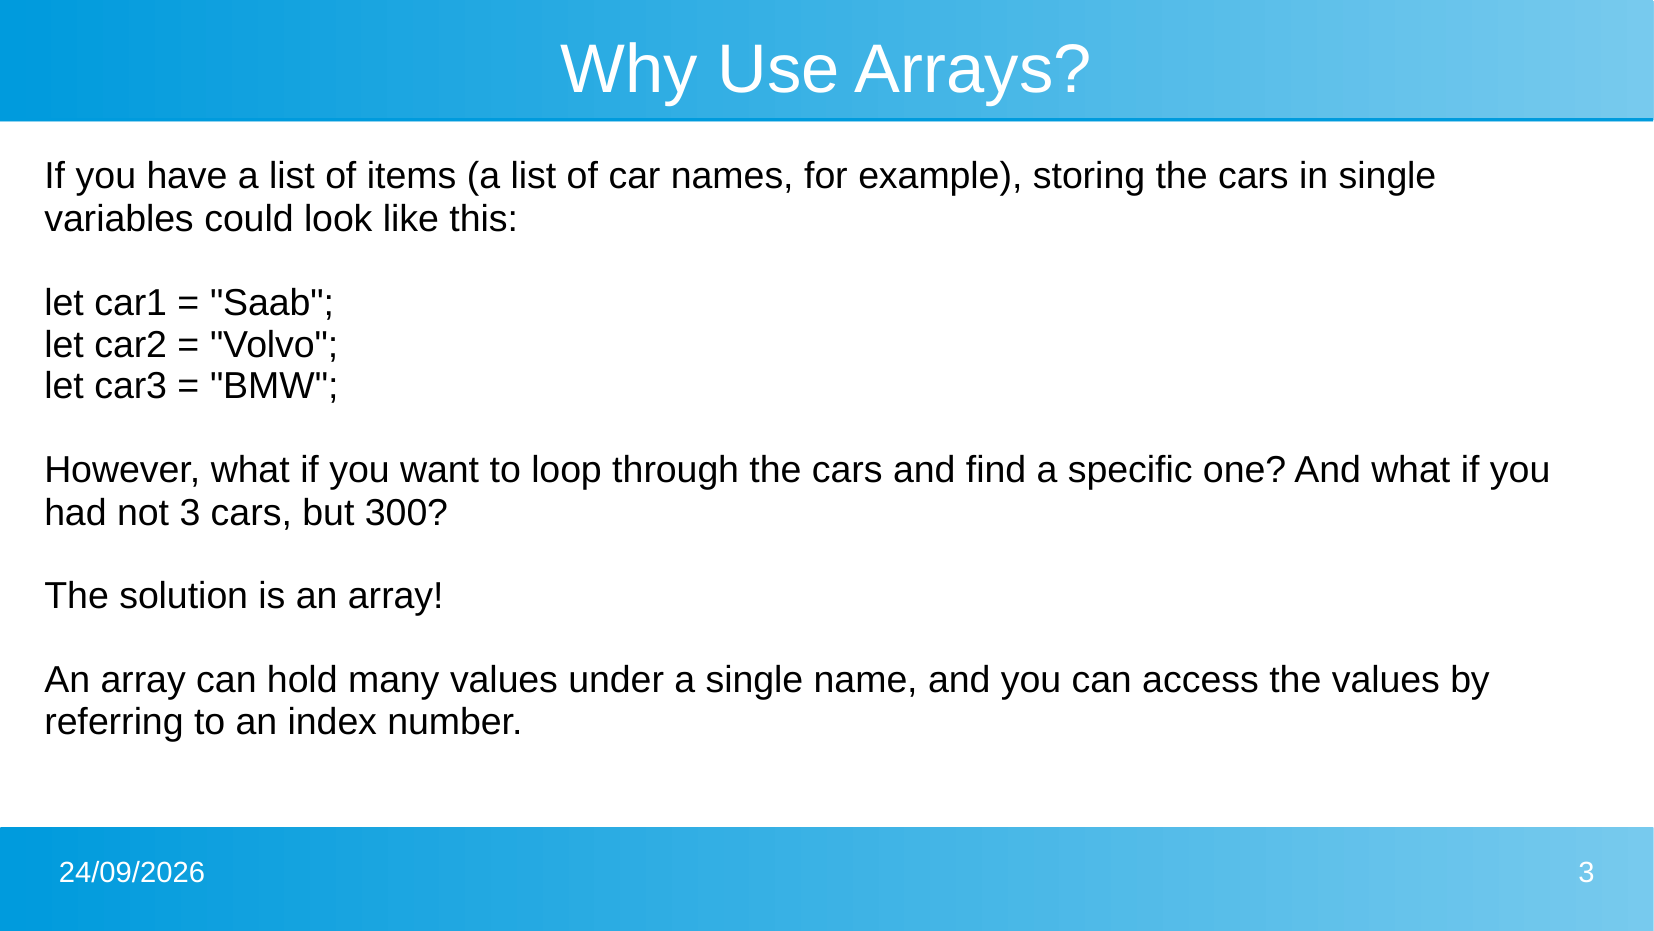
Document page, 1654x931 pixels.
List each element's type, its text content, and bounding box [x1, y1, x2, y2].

text_box If you have a list of items (a list of car names, for example), storing the cars in single variables could look like this: let car1 = "Saab"; let car2 = "Volvo"; let car3 = "BMW"; However, what if you want to loop through the cars and find a specific one? And what if you had not 3 cars, but 300? The solution is an array! An array can hold many values under a single name, and you can access the values by referring to an index number. [29, 147, 1595, 751]
title Why Use Arrays? [59, 29, 1595, 108]
